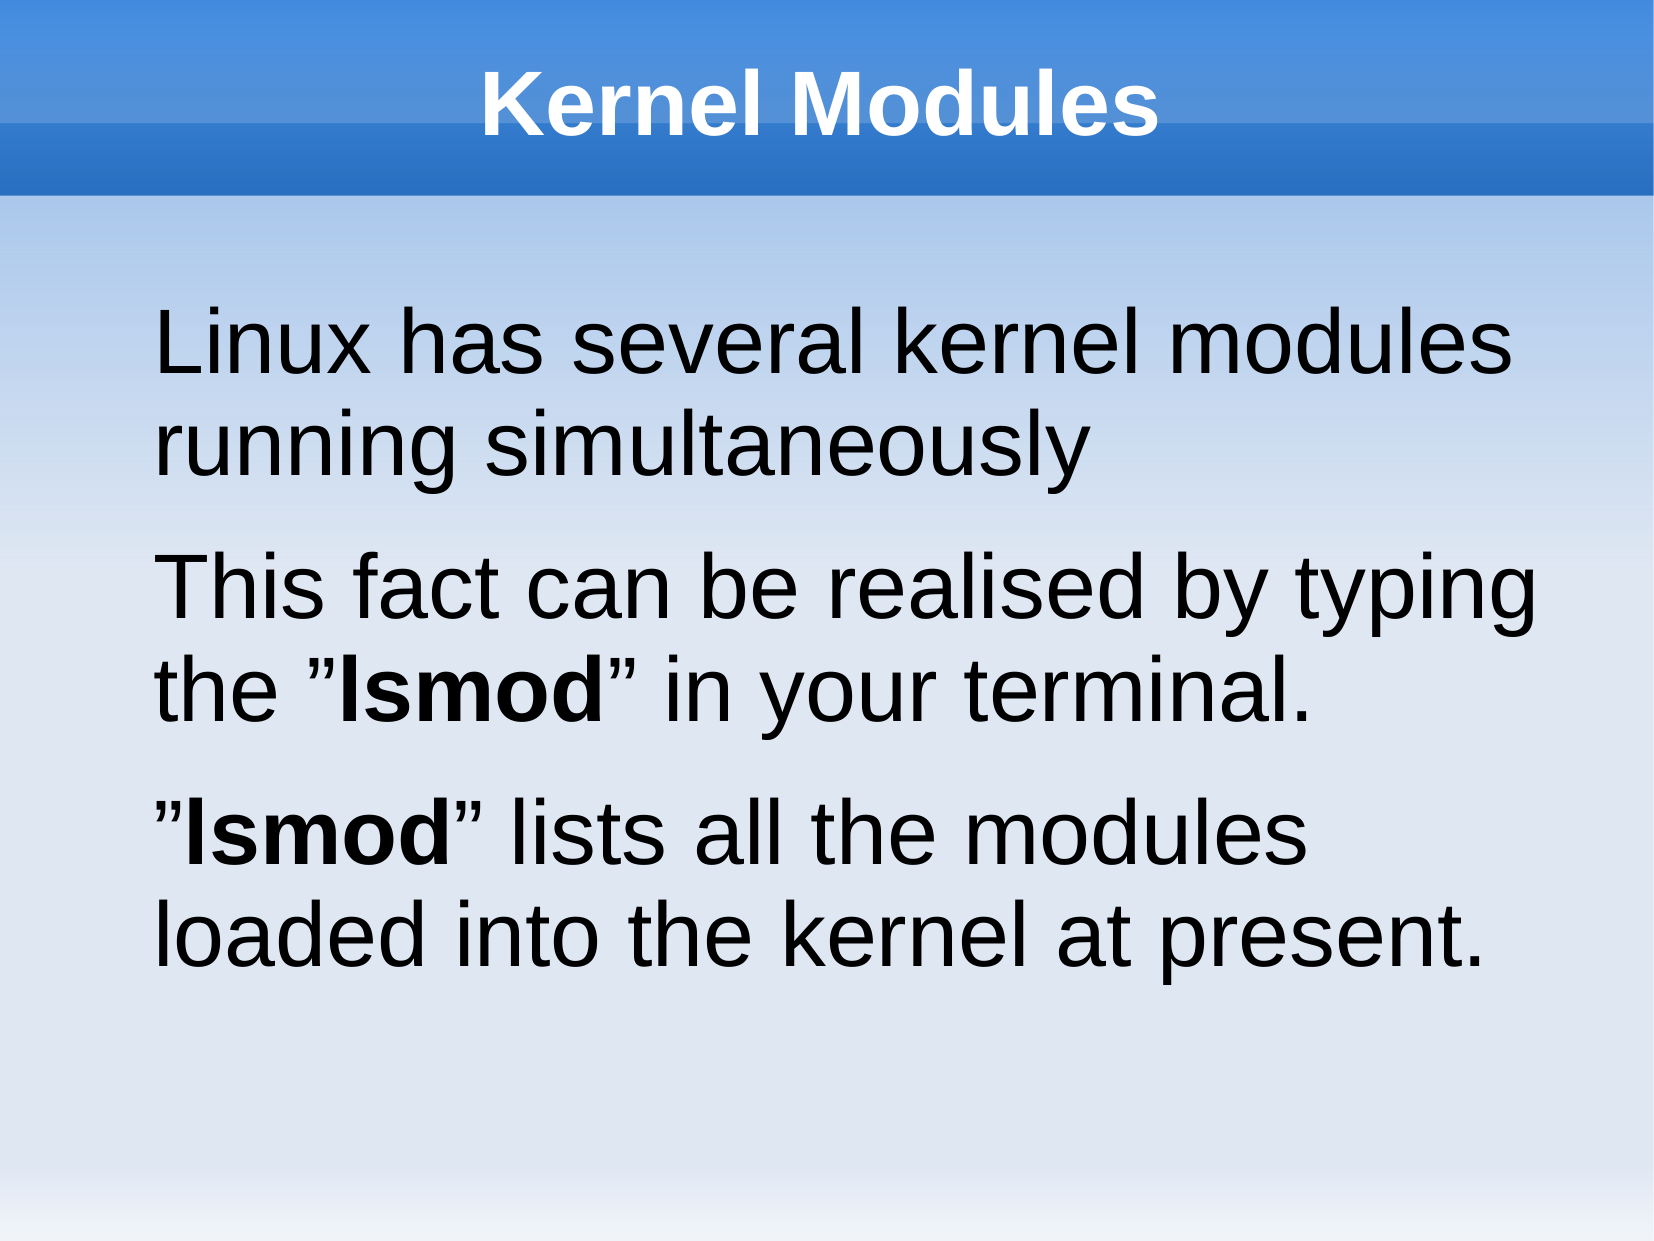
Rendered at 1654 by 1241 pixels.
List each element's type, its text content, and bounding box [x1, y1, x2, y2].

title Kernel Modules [76, 7, 1565, 200]
picture [0, 0, 1654, 1241]
list Linux has several kernel modules running simultaneously This fact can be realised by typing the ”lsmod” in your terminal. ”lsmod” lists all the modules loaded into the kernel at present. [82, 290, 1571, 1130]
